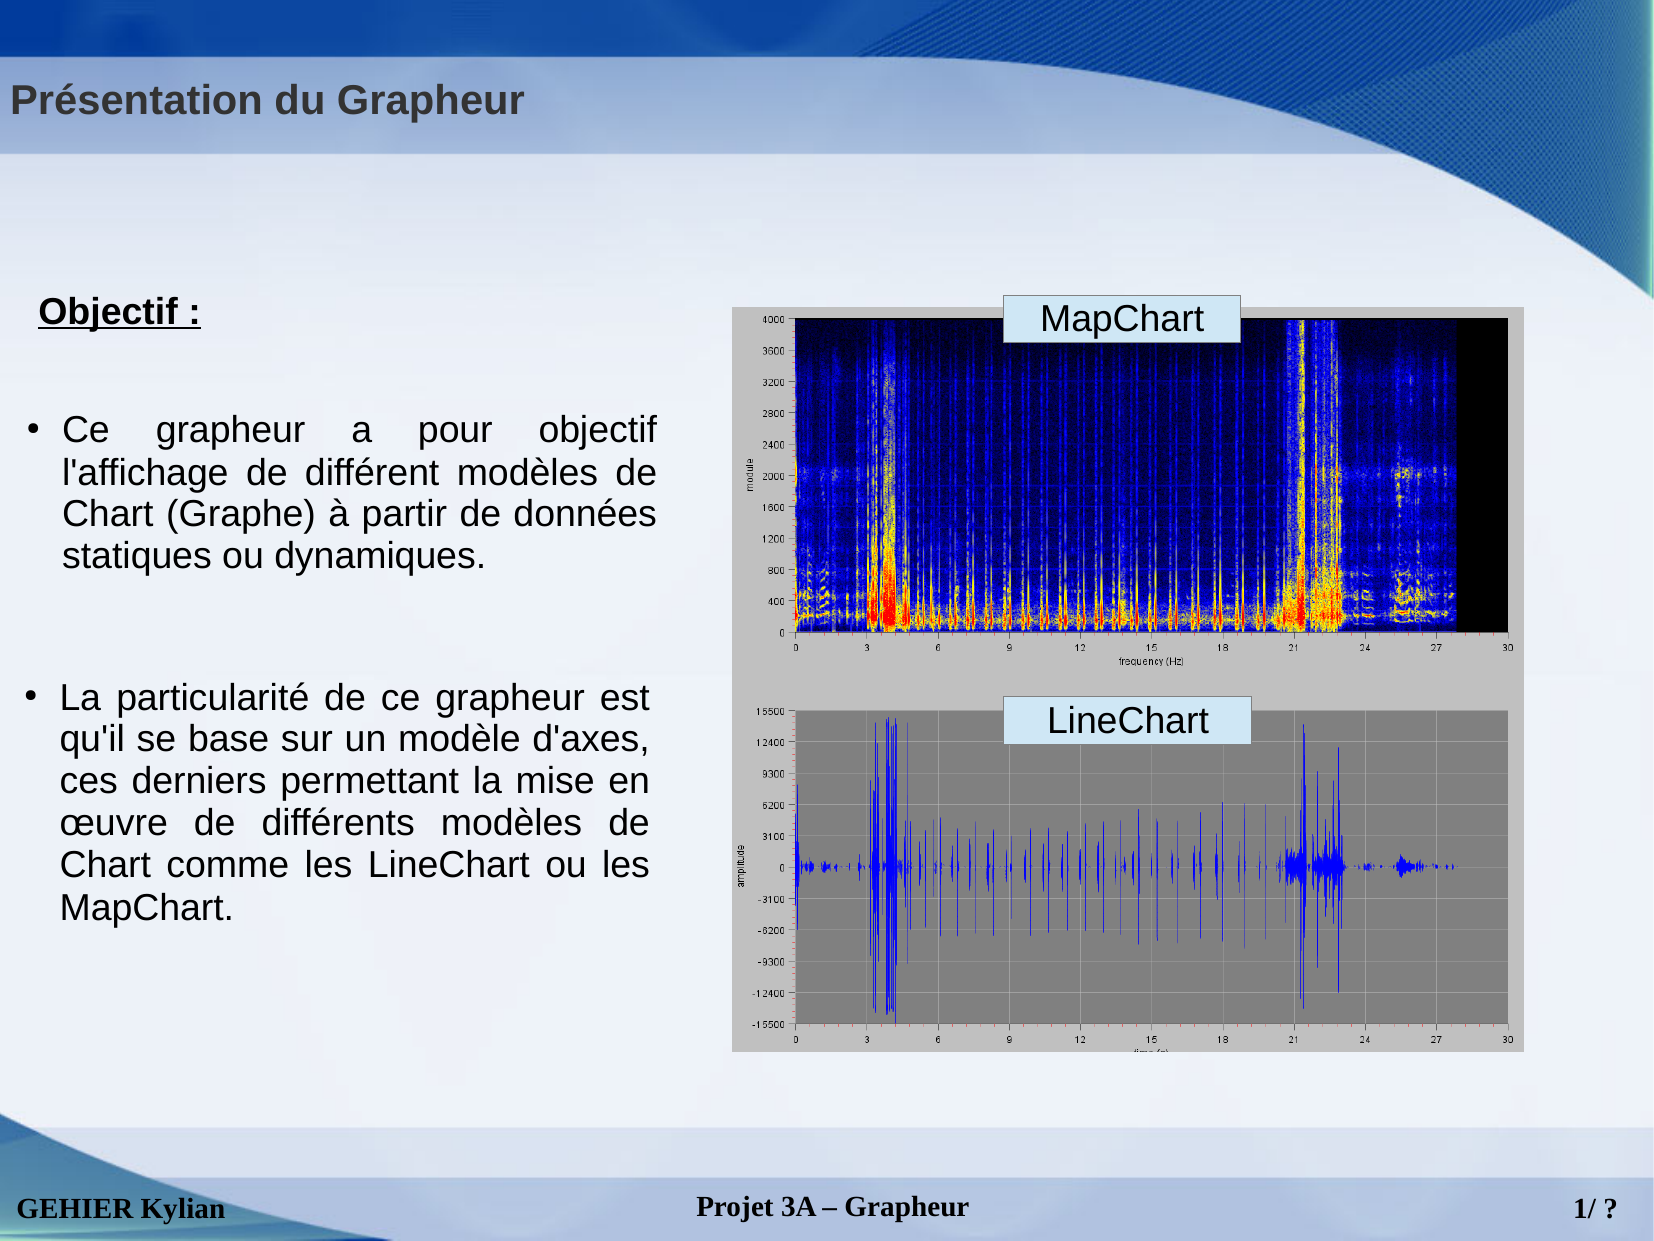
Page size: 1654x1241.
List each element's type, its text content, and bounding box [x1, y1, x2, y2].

text_box Objectif : [23, 283, 217, 342]
text_box LineChart [1003, 696, 1252, 745]
text_box Ce grapheur a pour objectif l'affichage de différent modèles de Chart (Graphe) à partir de données statiques ou dynamiques. [11, 401, 686, 627]
text_box MapChart [1003, 295, 1241, 343]
text_box La particularité de ce grapheur est qu'il se base sur un modèle d'axes, ces derniers permettant la mise en œuvre de différents modèles de Chart comme les LineChart ou les MapChart. [9, 668, 665, 936]
text_box Présentation du Grapheur [0, 69, 1047, 161]
picture [0, 0, 1654, 1241]
